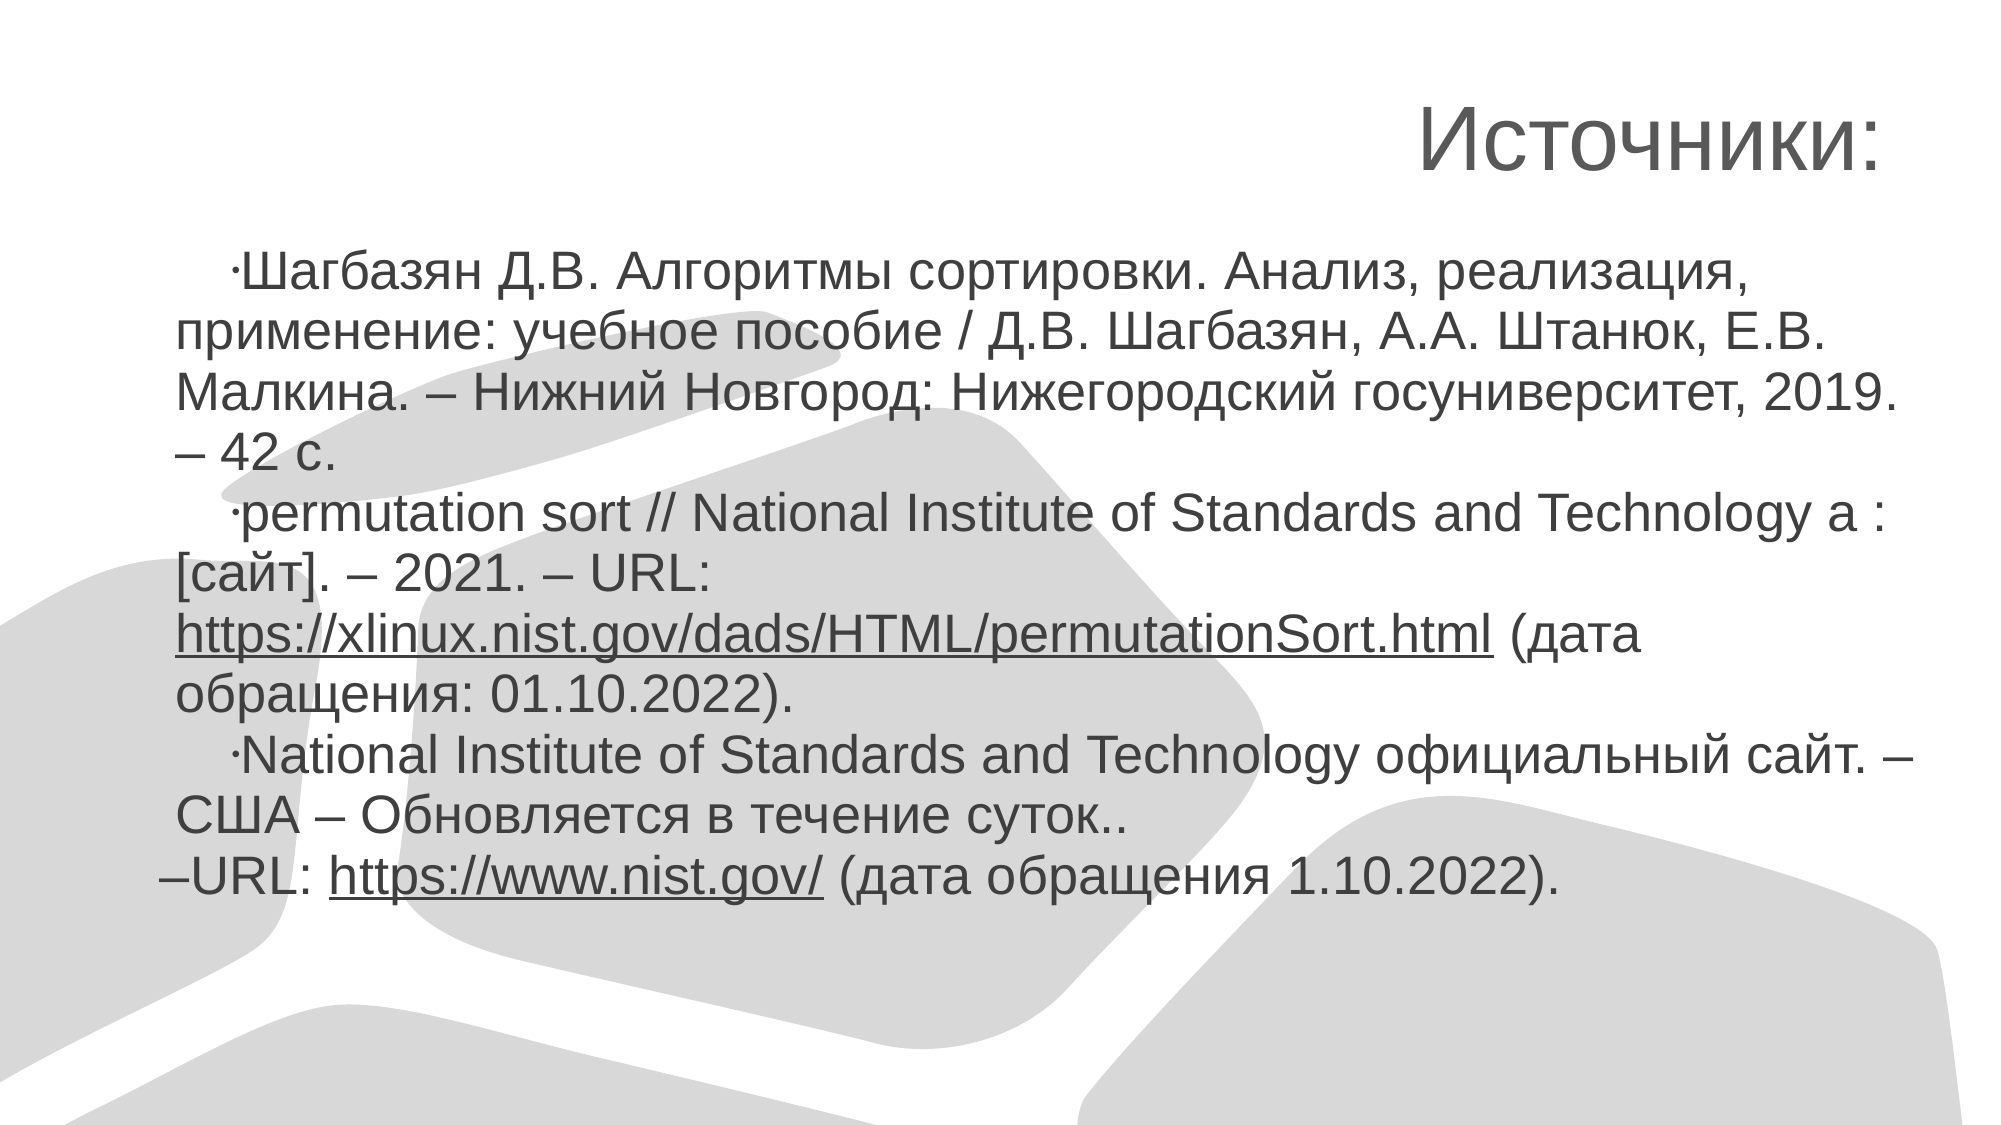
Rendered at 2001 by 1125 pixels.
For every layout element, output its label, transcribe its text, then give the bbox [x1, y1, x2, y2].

title Источники: [99, 45, 1900, 232]
list Шагбазян Д.В. Алгоритмы сортировки. Анализ, реализация, применение: учебное пособие / Д.В. Шагбазян, А.А. Штанюк, Е.В. Малкина. – Нижний Новгород: Нижегородский госуниверситет, 2019. – 42 с. permutation sort // National Institute of Standards and Technology а : [сайт]. – 2021. – URL: https://xlinux.nist.gov/dads/HTML/permutationSort.html (дата обращения: 01.10.2022). National Institute of Standards and Technology официальный сайт. – США – Обновляется в течение суток.. –URL: https://www.nist.gov/ (дата обращения 1.10.2022). [99, 232, 1951, 1060]
